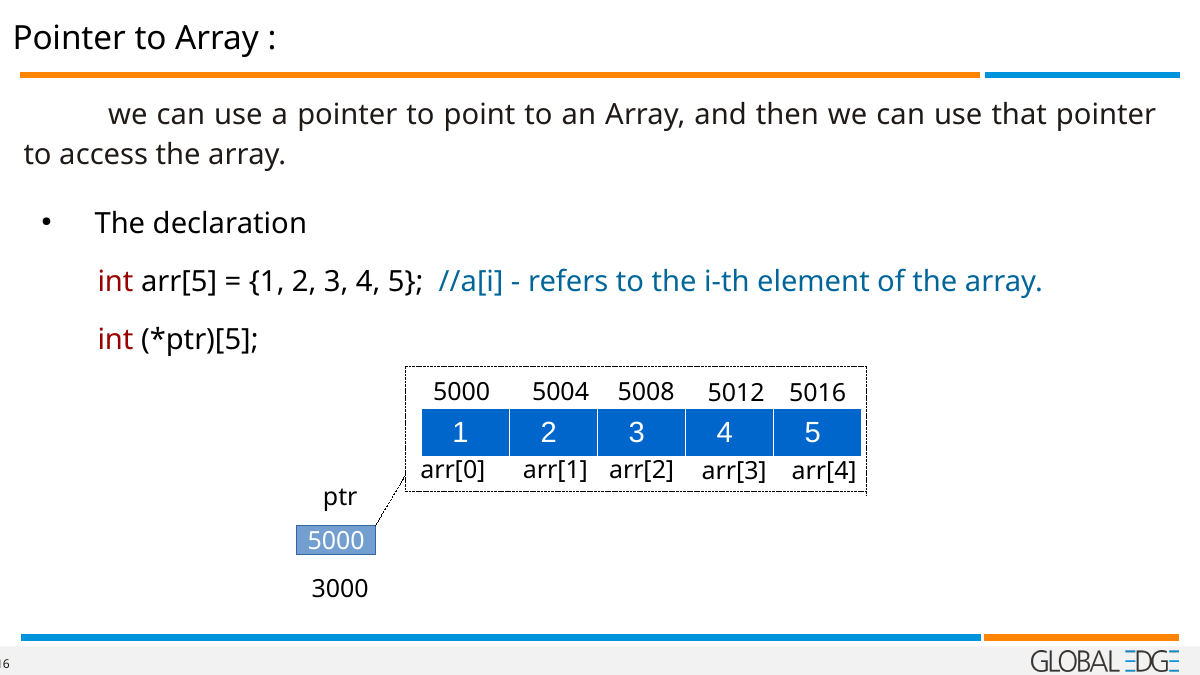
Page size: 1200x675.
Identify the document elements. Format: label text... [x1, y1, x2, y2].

table_header 5 [774, 409, 861, 456]
table_header 2 [510, 409, 597, 456]
text_box arr[0] [405, 444, 508, 496]
text_box arr[1] [508, 457, 594, 496]
table_header 1 [422, 409, 509, 456]
text_box 3000 [296, 562, 417, 615]
text_box 5000 [418, 366, 517, 418]
text_box 5004 [517, 366, 627, 408]
text_box 5008 [627, 366, 702, 408]
text_box 5016 [791, 366, 882, 419]
picture [1158, 650, 1179, 672]
text_box arr[3] [686, 457, 776, 497]
text_box arr[4] [776, 445, 890, 497]
title Pointer to Array : [12, 9, 1088, 63]
text_box 5000 [296, 525, 376, 555]
list we can use a pointer to point to an Array, and then we can use that pointer to access the array. The declaration int arr[5] = {1, 2, 3, 4, 5}; //a[i] - refers to the i-th element of the array. int (*ptr)[5]; [23, 93, 1158, 675]
text_box arr[2] [594, 457, 686, 496]
table_header 3 [598, 409, 685, 456]
text_box 5012 [702, 366, 791, 408]
text_box ptr [308, 471, 387, 524]
table_header 4 [686, 409, 773, 456]
